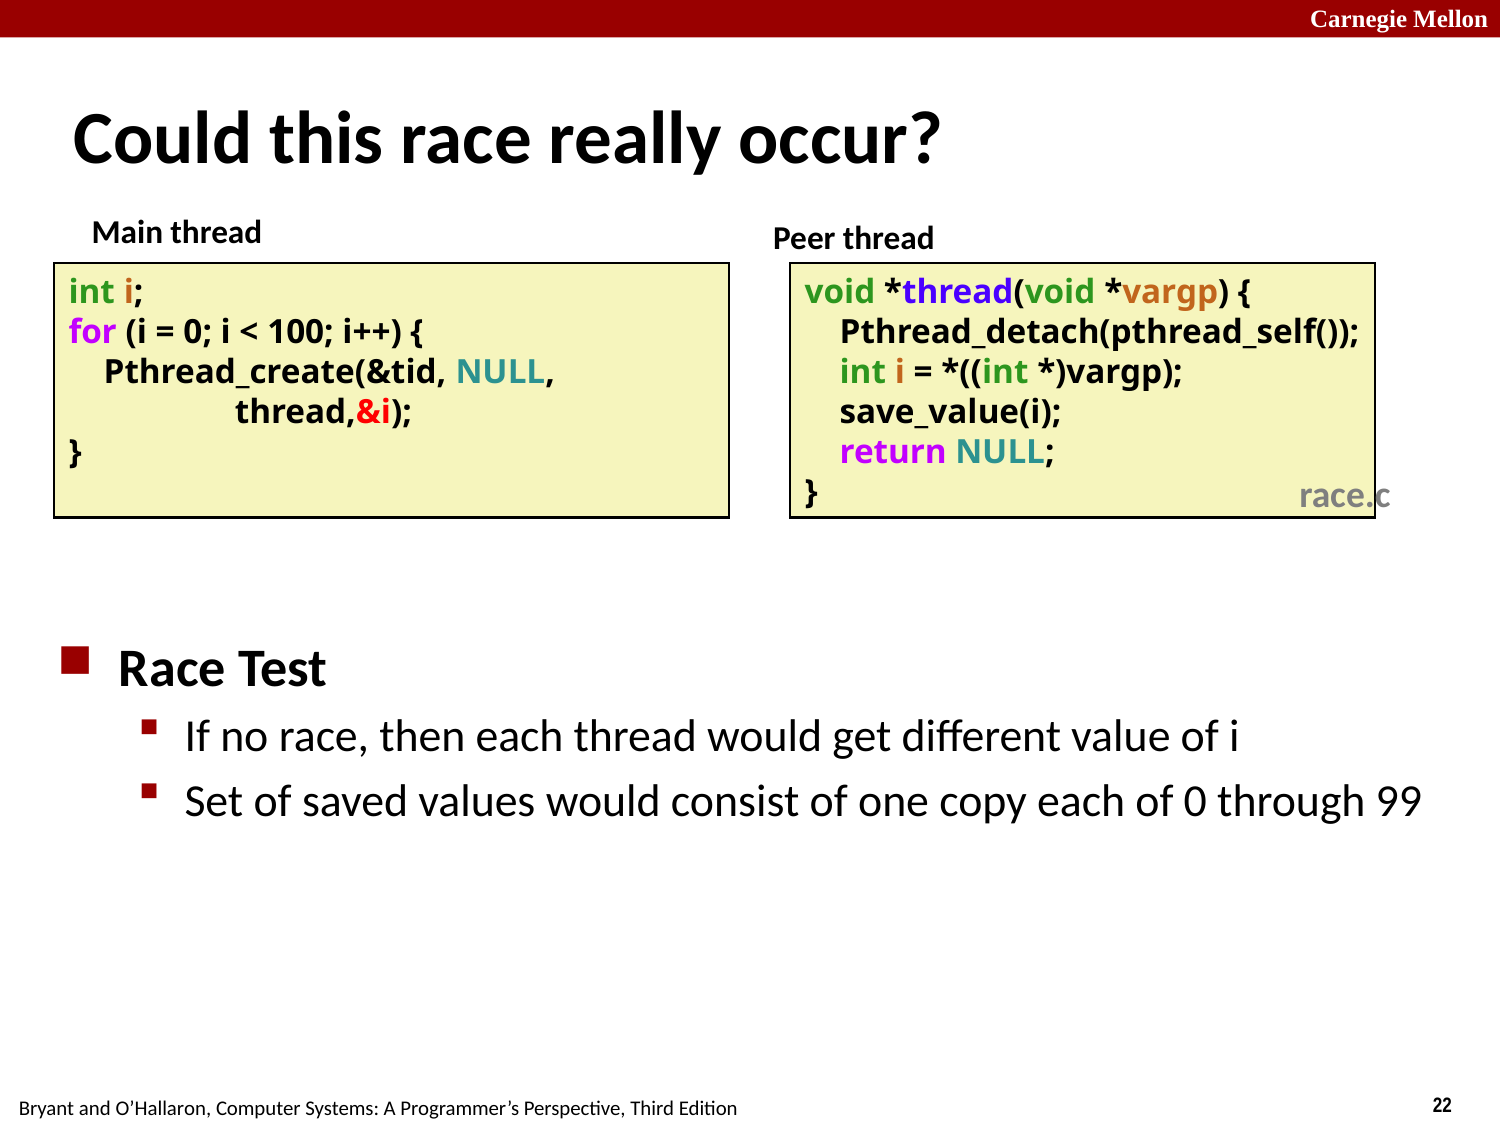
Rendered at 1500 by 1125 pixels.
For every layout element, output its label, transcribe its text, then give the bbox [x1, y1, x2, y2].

text_box int i; for (i = 0; i < 100; i++) { Pthread_create(&tid, NULL, thread,&i); } [53, 263, 729, 518]
text_box void *thread(void *vargp) { Pthread_detach(pthread_self()); int i = *((int *)vargp); save_value(i); return NULL; } [789, 263, 1375, 518]
text_box Peer thread [758, 208, 950, 264]
title Could this race really occur? [58, 71, 1304, 197]
list Race Test If no race, then each thread would get different value of i Set of saved values would consist of one copy each of 0 through 99 [47, 624, 1450, 841]
text_box race.c [1284, 462, 1406, 523]
text_box Main thread [76, 202, 278, 258]
